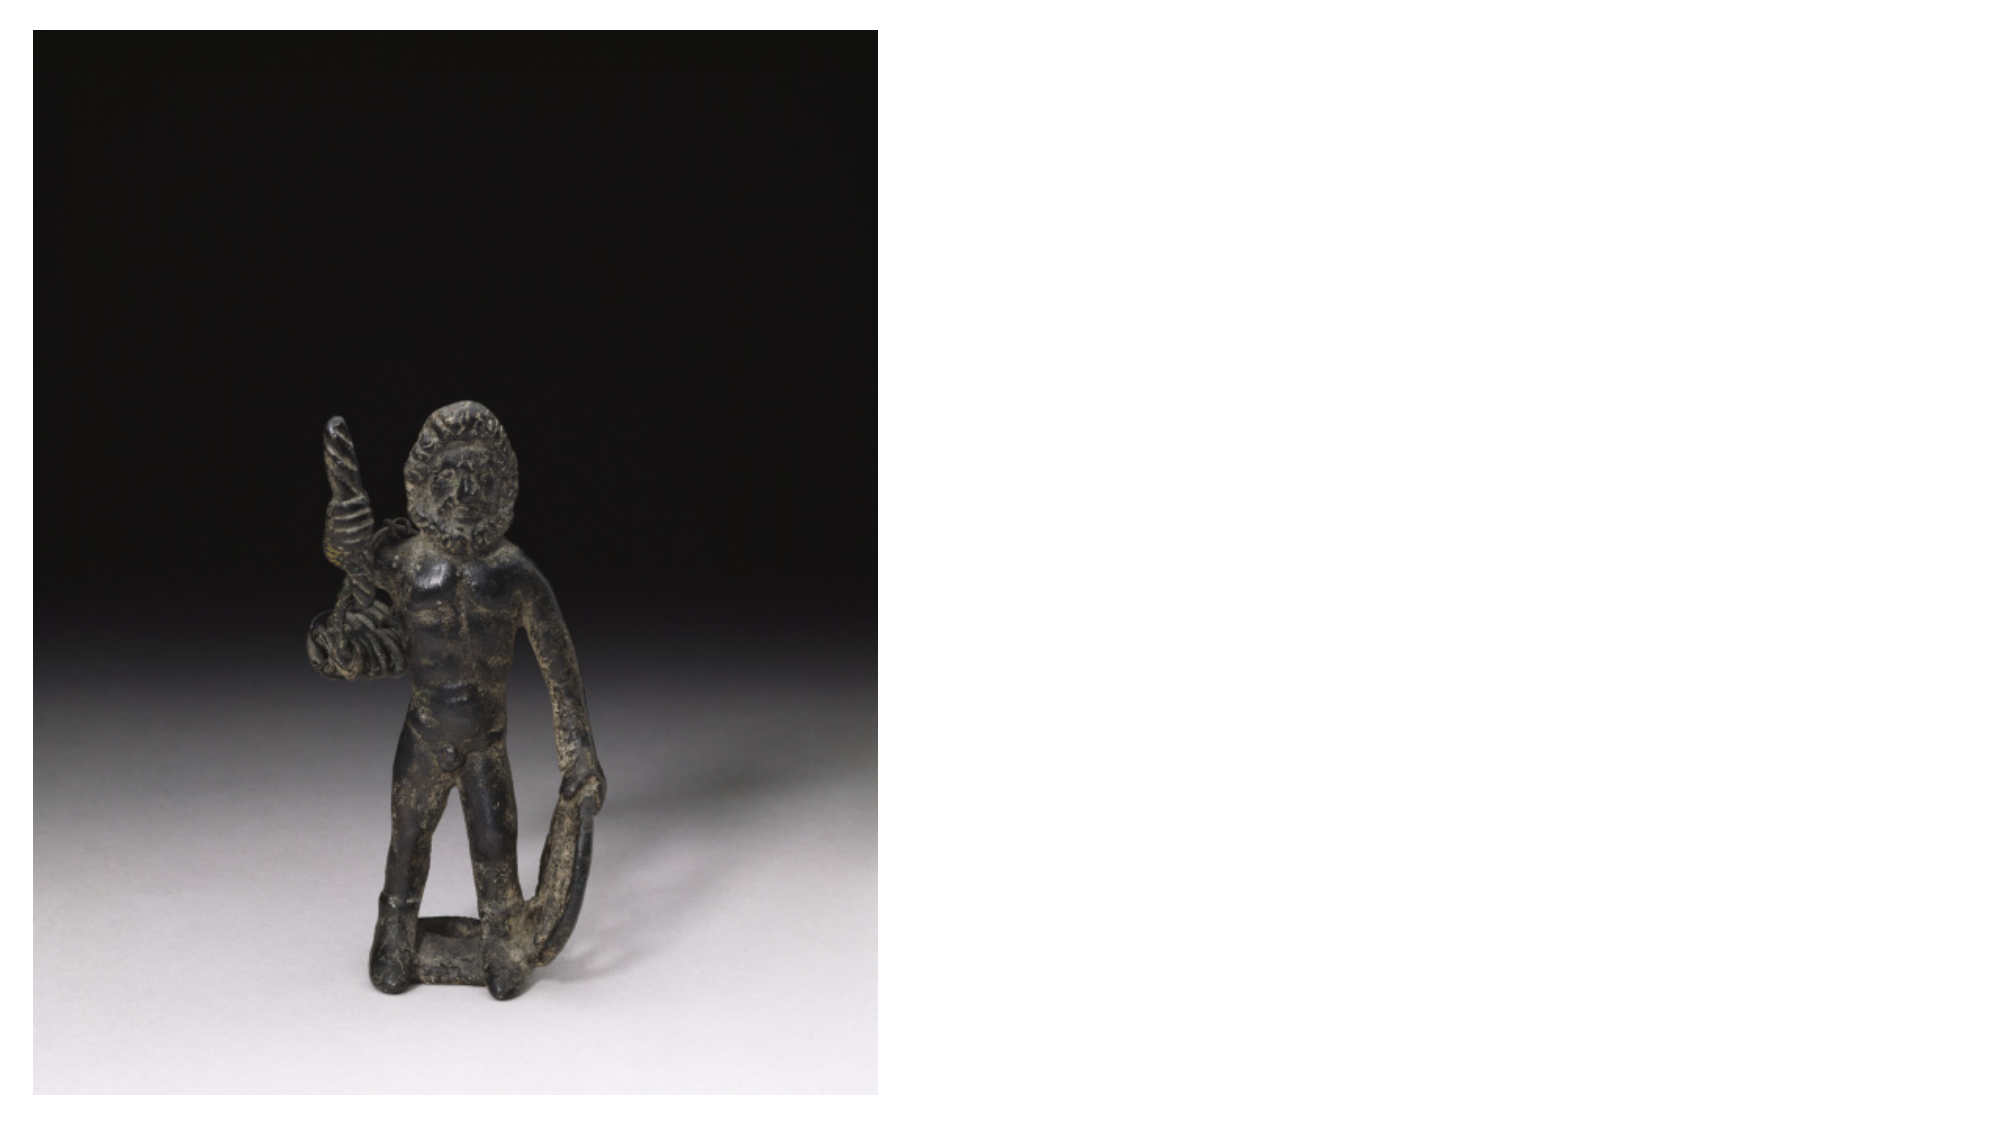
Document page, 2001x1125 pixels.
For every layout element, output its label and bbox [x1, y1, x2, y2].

picture [33, 30, 878, 1095]
